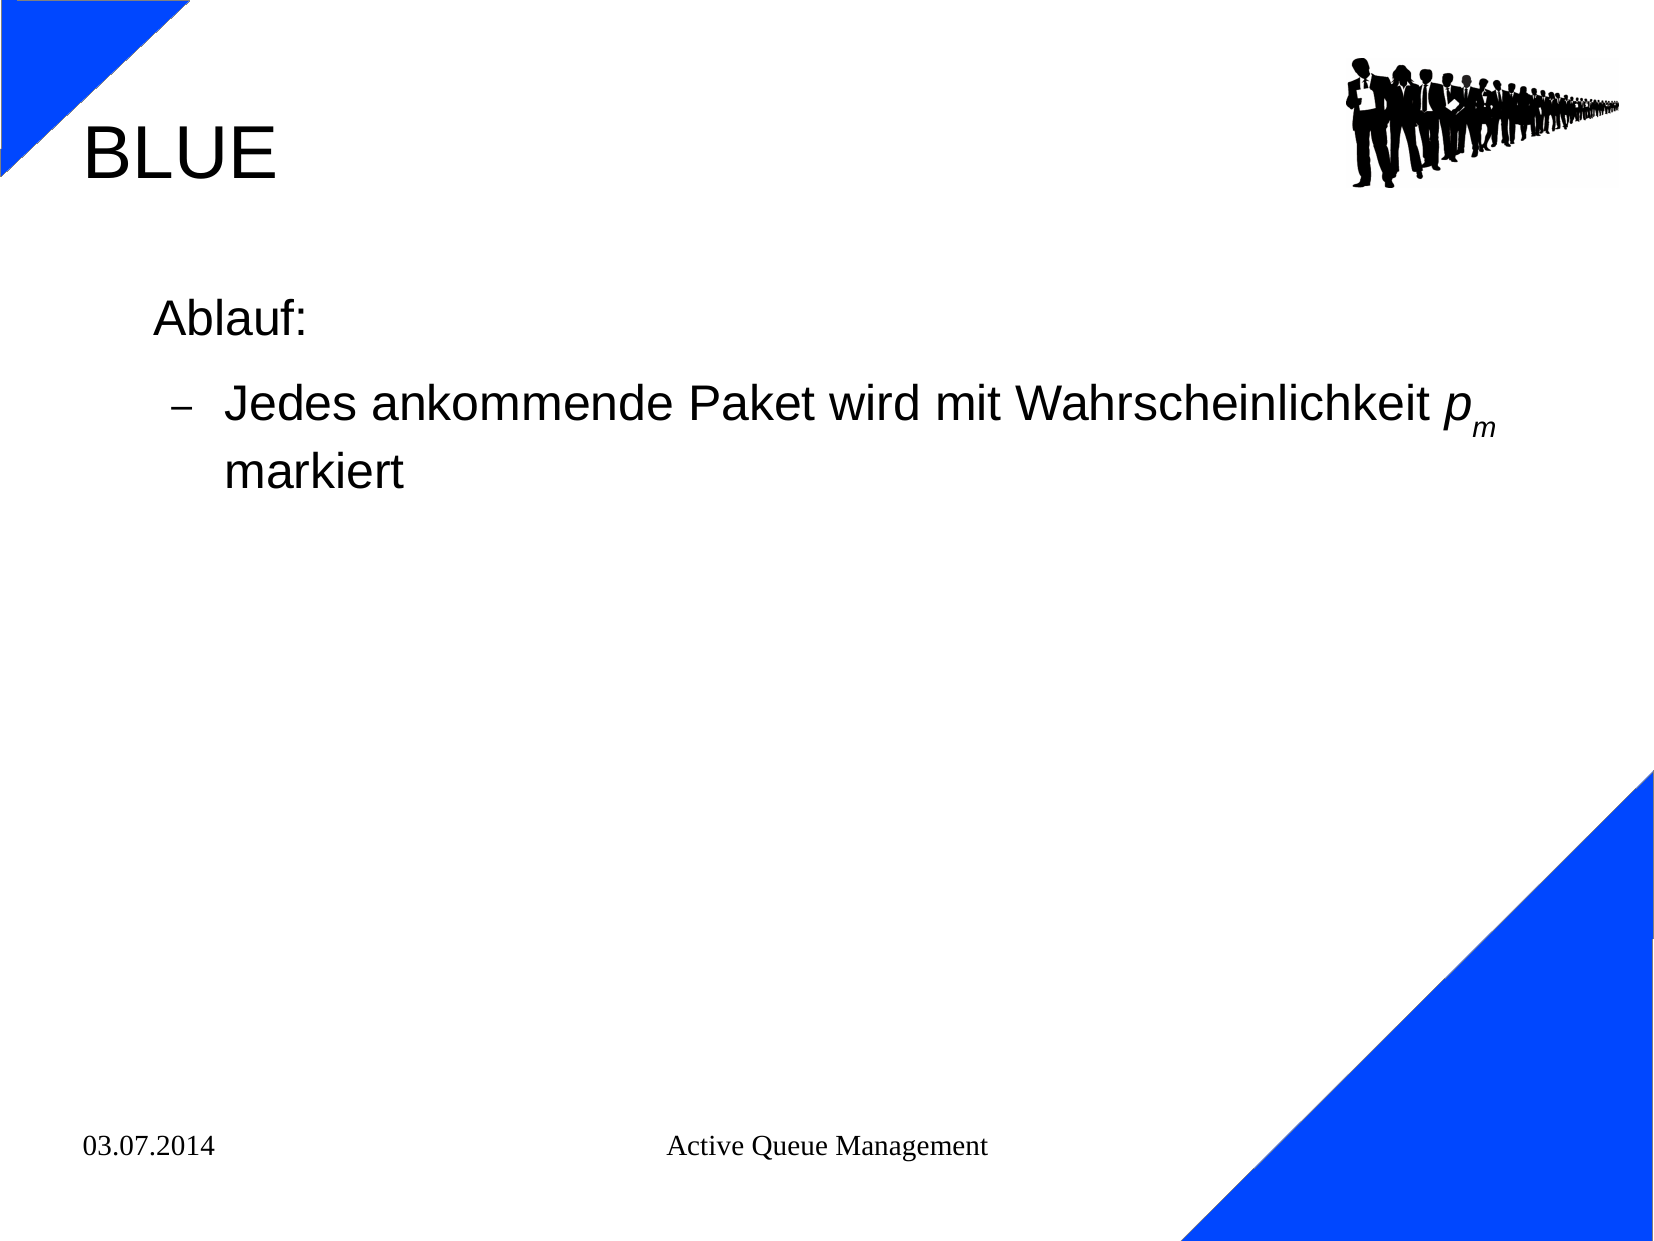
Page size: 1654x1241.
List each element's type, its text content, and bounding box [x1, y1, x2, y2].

list Ablauf: Jedes ankommende Paket wird mit Wahrscheinlichkeit pm markiert [82, 290, 1571, 1109]
text_box [0, 0, 190, 177]
title BLUE [82, 49, 1571, 257]
picture [1346, 58, 1619, 188]
text_box [1180, 770, 1654, 1241]
